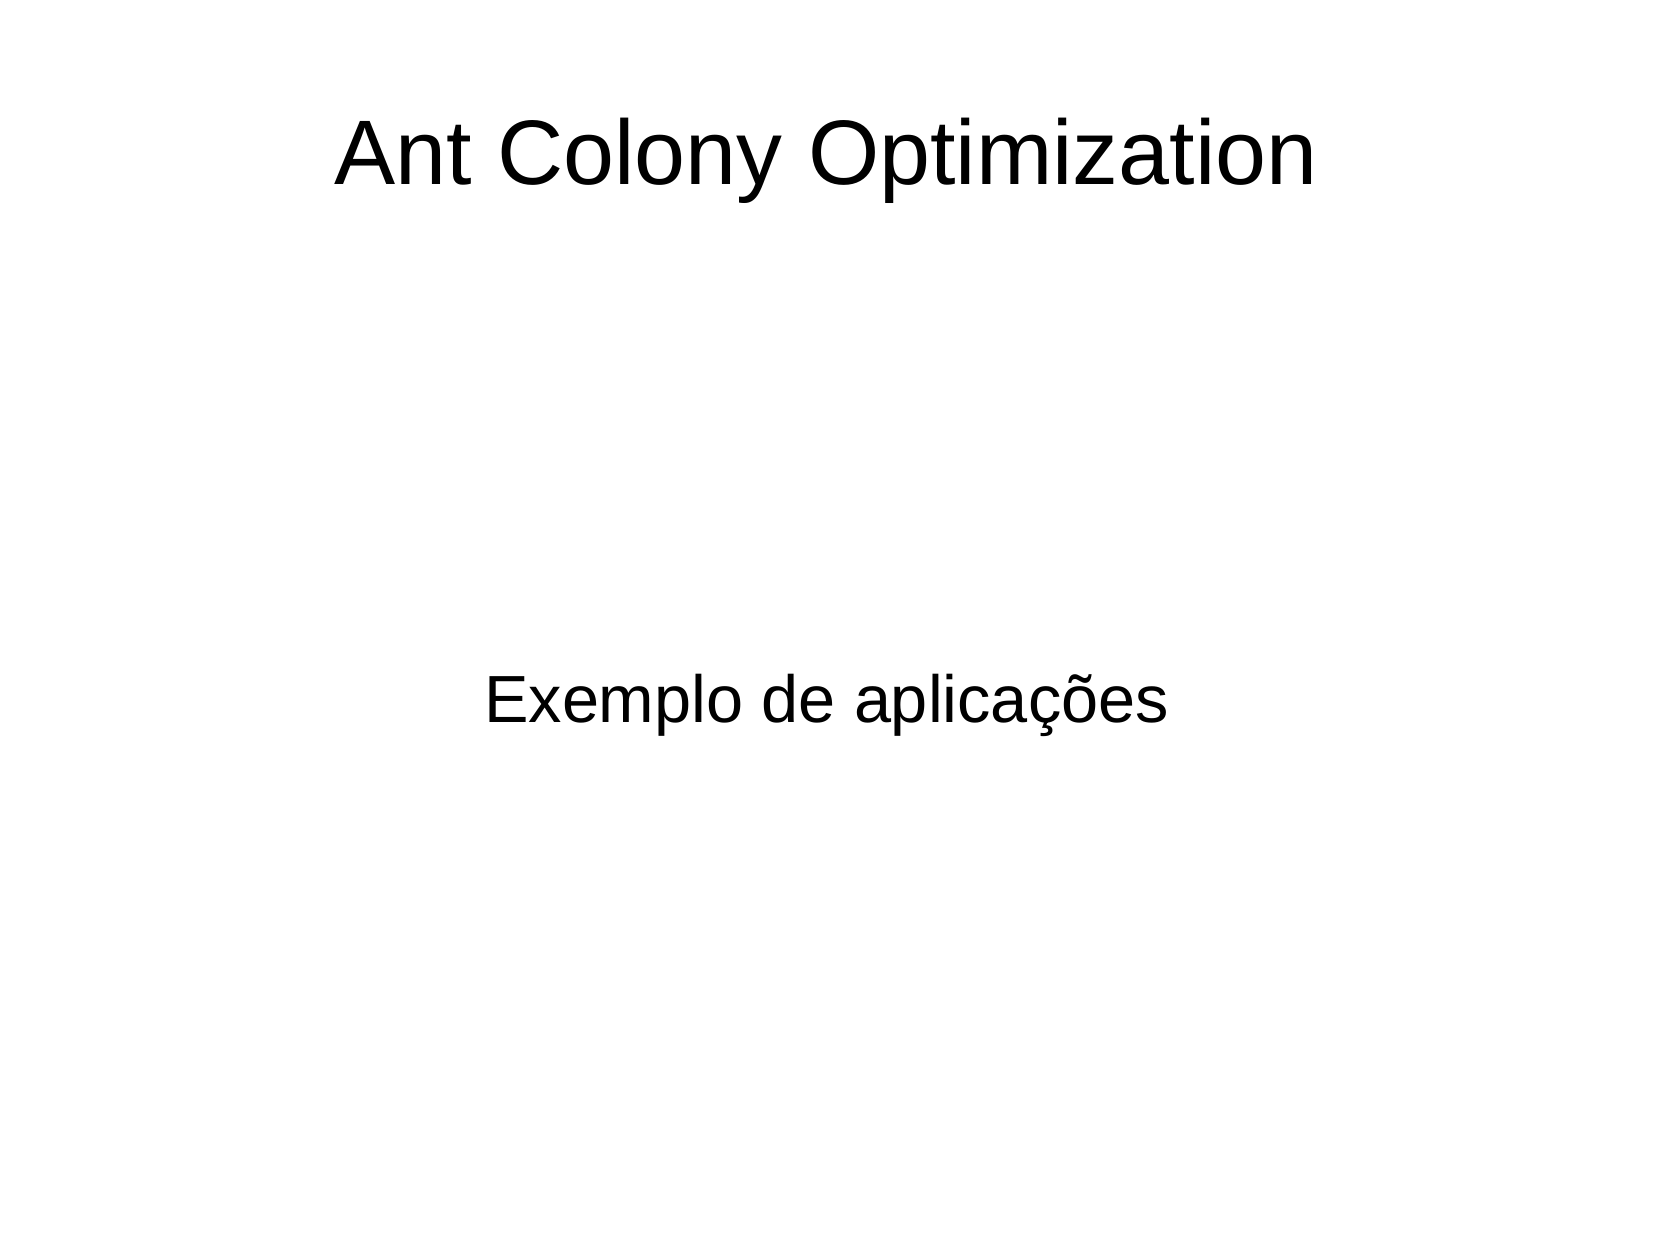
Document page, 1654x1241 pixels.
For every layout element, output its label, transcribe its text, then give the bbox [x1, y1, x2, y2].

subtitle Exemplo de aplicações [82, 290, 1571, 1109]
title Ant Colony Optimization [82, 49, 1571, 257]
